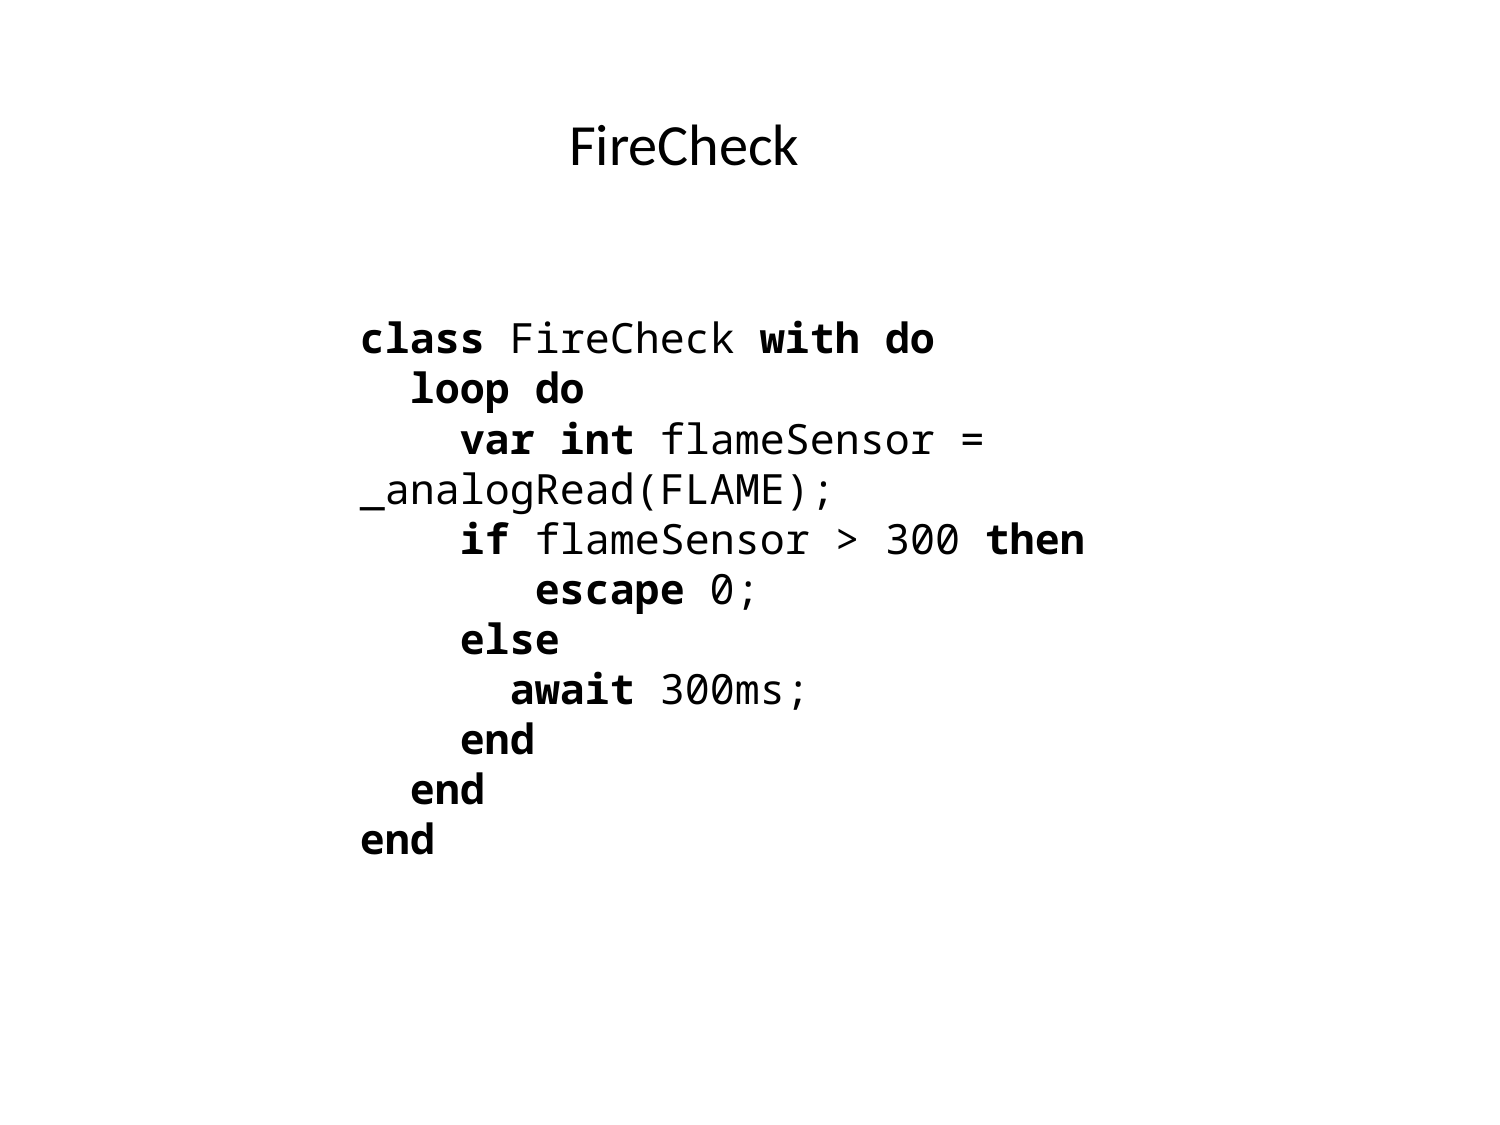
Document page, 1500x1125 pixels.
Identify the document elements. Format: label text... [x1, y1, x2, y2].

text_box class FireCheck with do loop do var int flameSensor = _analogRead(FLAME); if flameSensor > 300 then escape 0; else await 300ms; end end end [345, 304, 1483, 870]
text_box FireCheck [554, 99, 867, 185]
